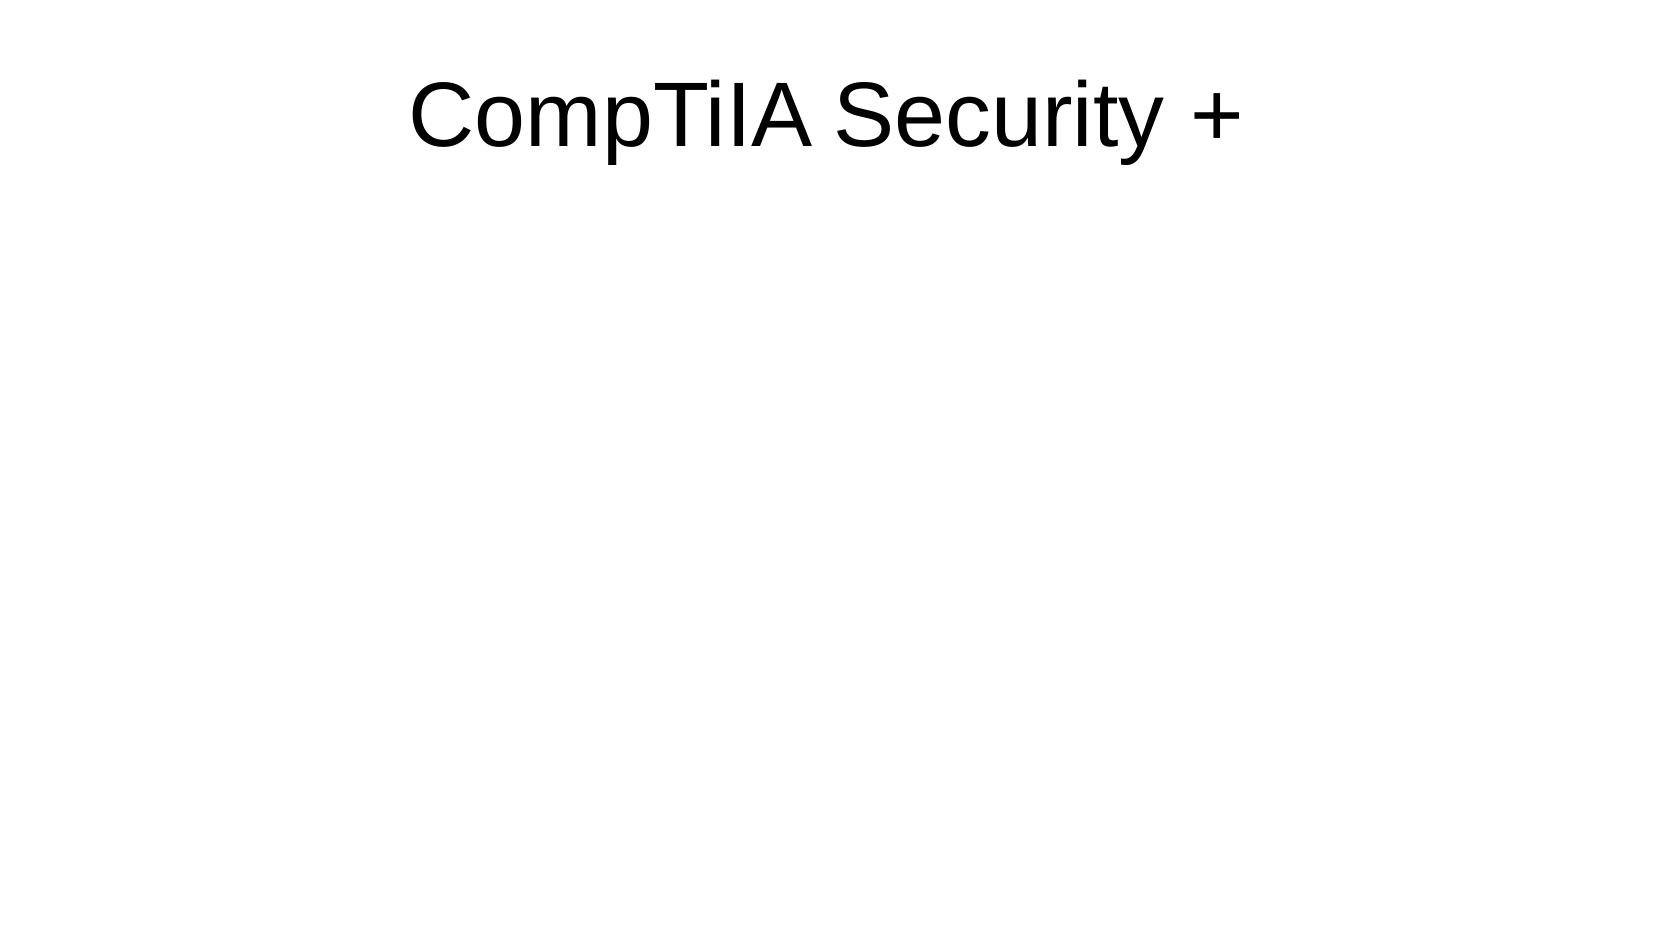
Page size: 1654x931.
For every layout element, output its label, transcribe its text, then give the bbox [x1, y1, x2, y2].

title CompTiIA Security + [82, 37, 1571, 193]
